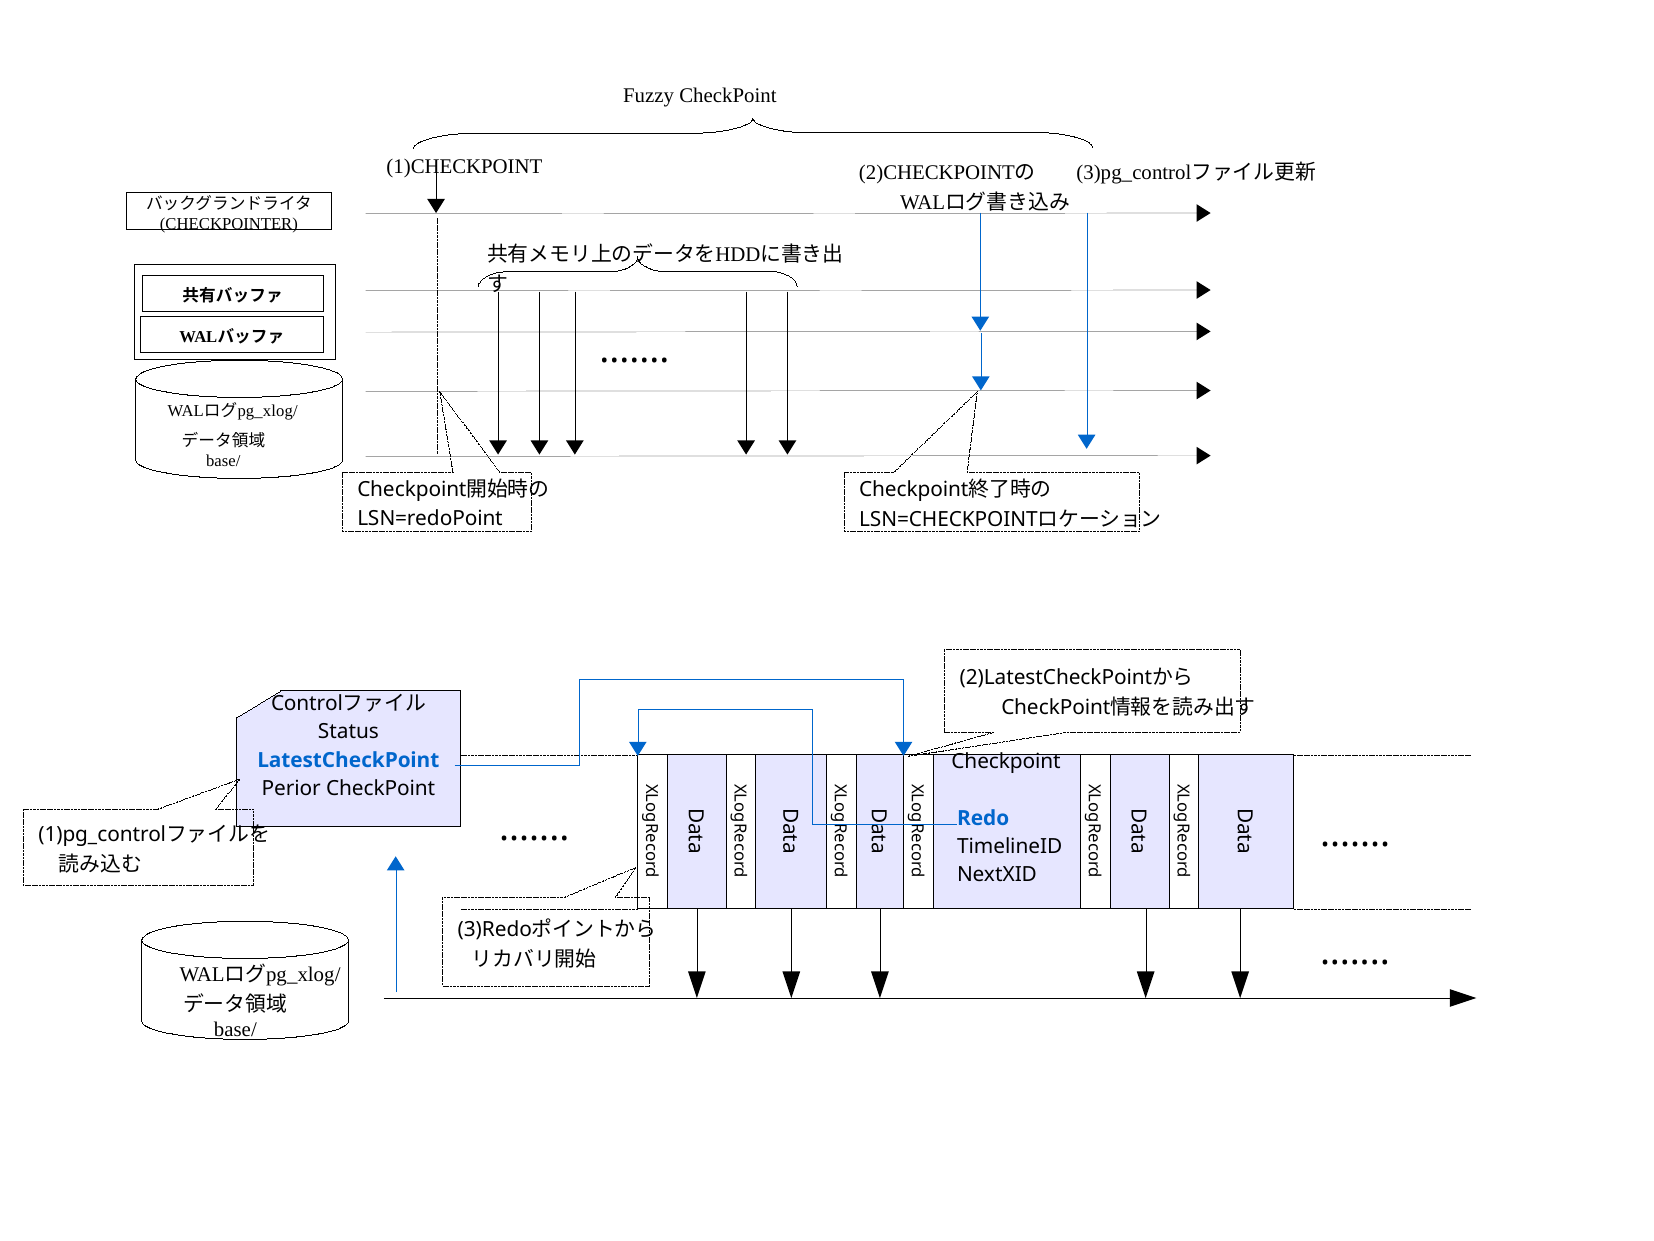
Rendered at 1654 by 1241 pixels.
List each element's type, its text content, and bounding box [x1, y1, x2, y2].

text_box ....... [1305, 917, 1465, 983]
text_box Checkpoint Redo TimelineID NextXID [933, 754, 1080, 909]
text_box データ領域 base/ [151, 419, 296, 475]
text_box XLogRecord [827, 754, 856, 824]
text_box XLogRecord [726, 754, 755, 909]
text_box XLogRecord [903, 825, 933, 909]
text_box WALログpg_xlog/ [152, 389, 325, 439]
text_box Data [1198, 754, 1294, 909]
text_box (3)pg_controlファイル更新 [1061, 147, 1371, 191]
text_box WALバッファ [140, 316, 324, 353]
text_box (1)pg_controlファイルを 読み込む [23, 778, 254, 886]
text_box Data [813, 754, 827, 824]
text_box Controlファイル Status LatestCheckPoint Perior CheckPoint [236, 690, 461, 827]
text_box XLogRecord [827, 825, 856, 909]
text_box ....... [584, 314, 744, 380]
text_box ....... [484, 793, 644, 859]
text_box Data [1110, 754, 1169, 909]
text_box XLogRecord [903, 754, 933, 824]
text_box Data [856, 754, 903, 824]
text_box バックグランドライタ (CHECKPOINTER) [126, 192, 332, 230]
text_box WALログpg_xlog/ [164, 950, 348, 1000]
text_box Data [755, 754, 827, 909]
text_box XLogRecord [1169, 754, 1198, 909]
text_box WALログpg_xlog/ [349, 950, 358, 1000]
text_box Data [856, 825, 903, 909]
text_box 共有メモリ上のデータをHDDに書き出す [472, 230, 869, 302]
text_box 共有バッファ [142, 275, 324, 312]
text_box Data [667, 754, 726, 909]
text_box Checkpoint開始時の LSN=redoPoint [342, 391, 532, 532]
text_box XLogRecord [1080, 754, 1110, 909]
text_box データ領域 base/ [163, 980, 308, 1047]
text_box (2)LatestCheckPointから CheckPoint情報を読み出す [908, 649, 1241, 757]
text_box Checkpoint終了時の LSN=CHECKPOINTロケーション [844, 391, 1140, 532]
text_box (2)CHECKPOINTの WALログ書き込み [844, 148, 1111, 219]
text_box Fuzzy CheckPoint [608, 77, 827, 116]
text_box (3)Redoポイントから リカバリ開始 [442, 867, 650, 987]
text_box ....... [1305, 799, 1465, 865]
text_box XLogRecord [637, 754, 667, 909]
text_box (1)CHECKPOINT [371, 148, 562, 187]
